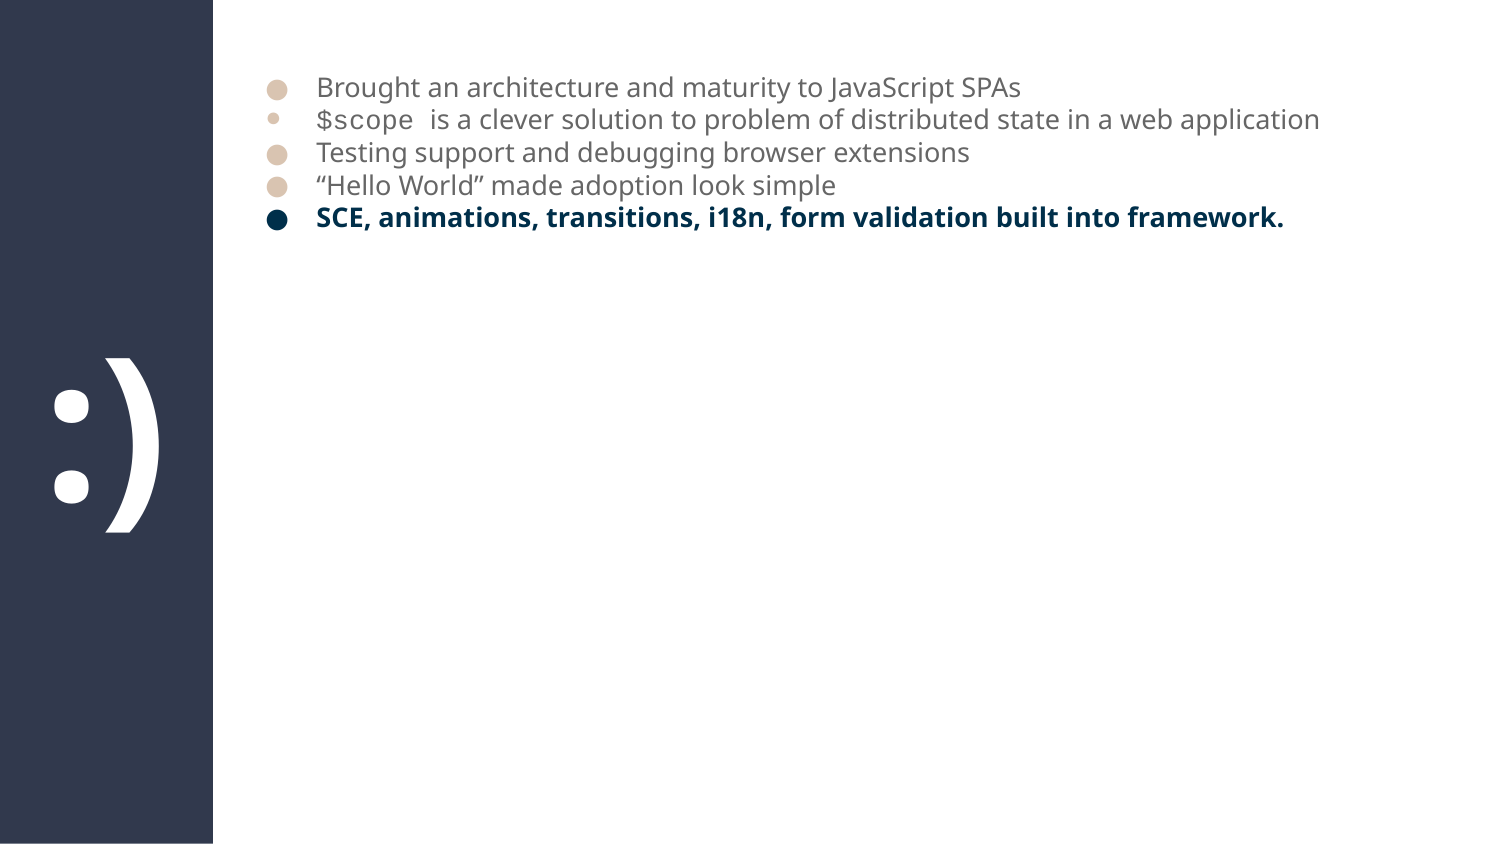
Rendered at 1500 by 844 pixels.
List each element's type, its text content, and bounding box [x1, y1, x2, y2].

title :) [0, 0, 211, 844]
list Brought an architecture and maturity to JavaScript SPAs $scope is a clever solution to problem of distributed state in a web application Testing support and debugging browser extensions “Hello World” made adoption look simple SCE, animations, transitions, i18n, form validation built into framework. [226, 55, 1449, 816]
